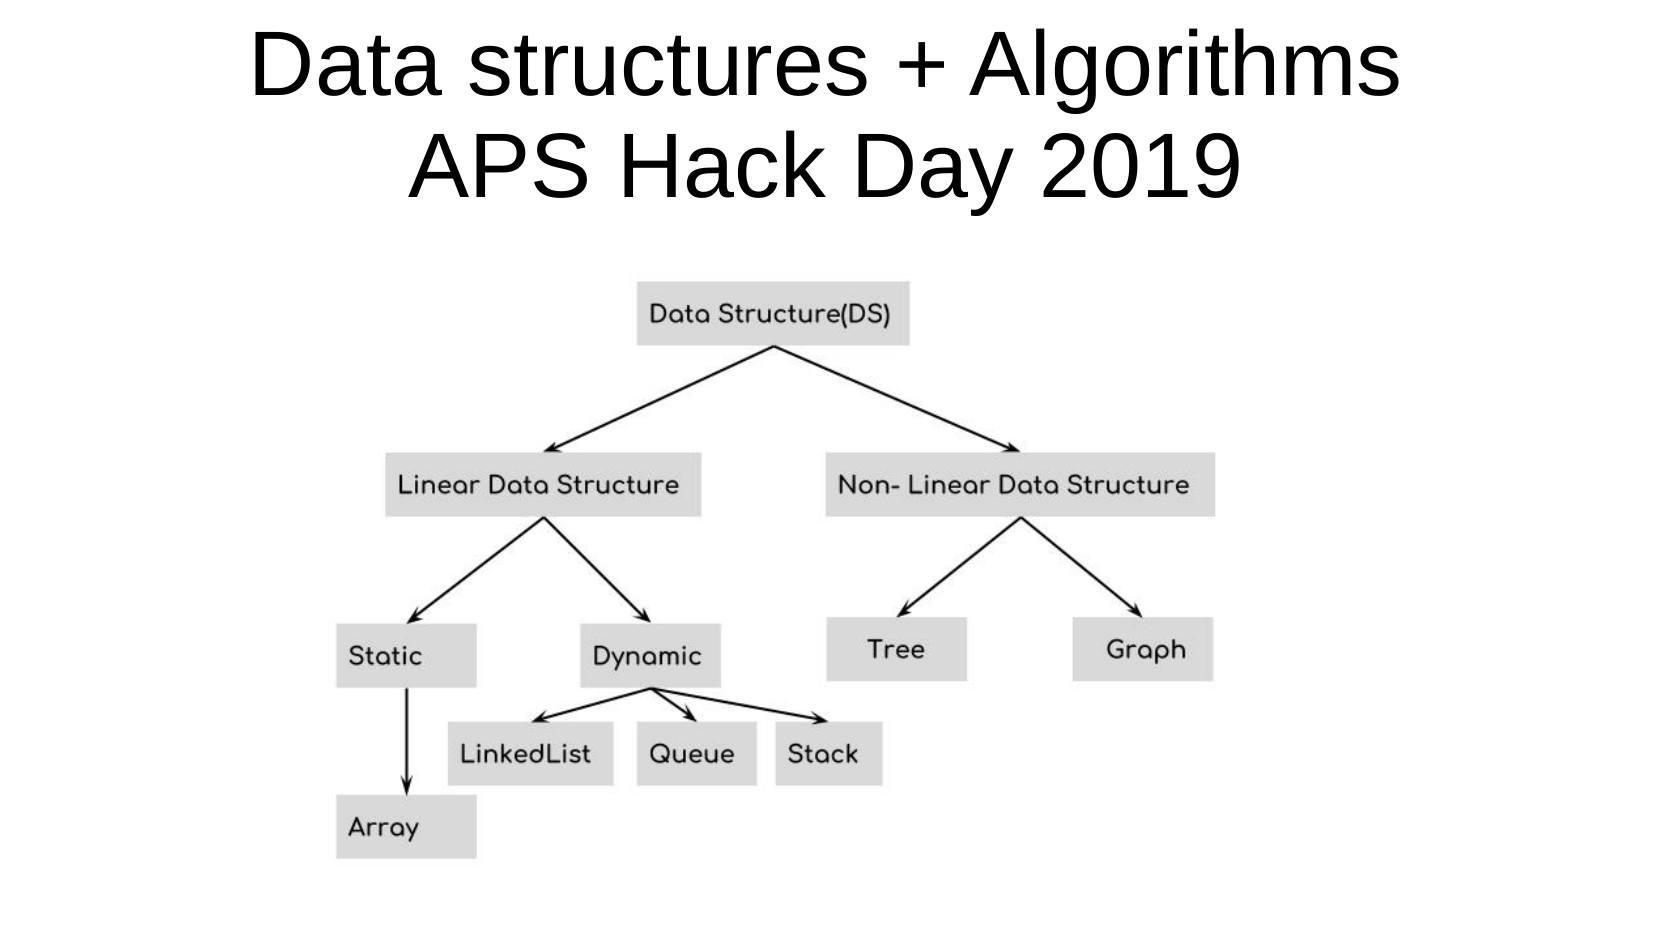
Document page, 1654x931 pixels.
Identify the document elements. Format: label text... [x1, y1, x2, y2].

picture [316, 262, 1231, 916]
title Data structures + Algorithms APS Hack Day 2019 [82, 12, 1571, 218]
